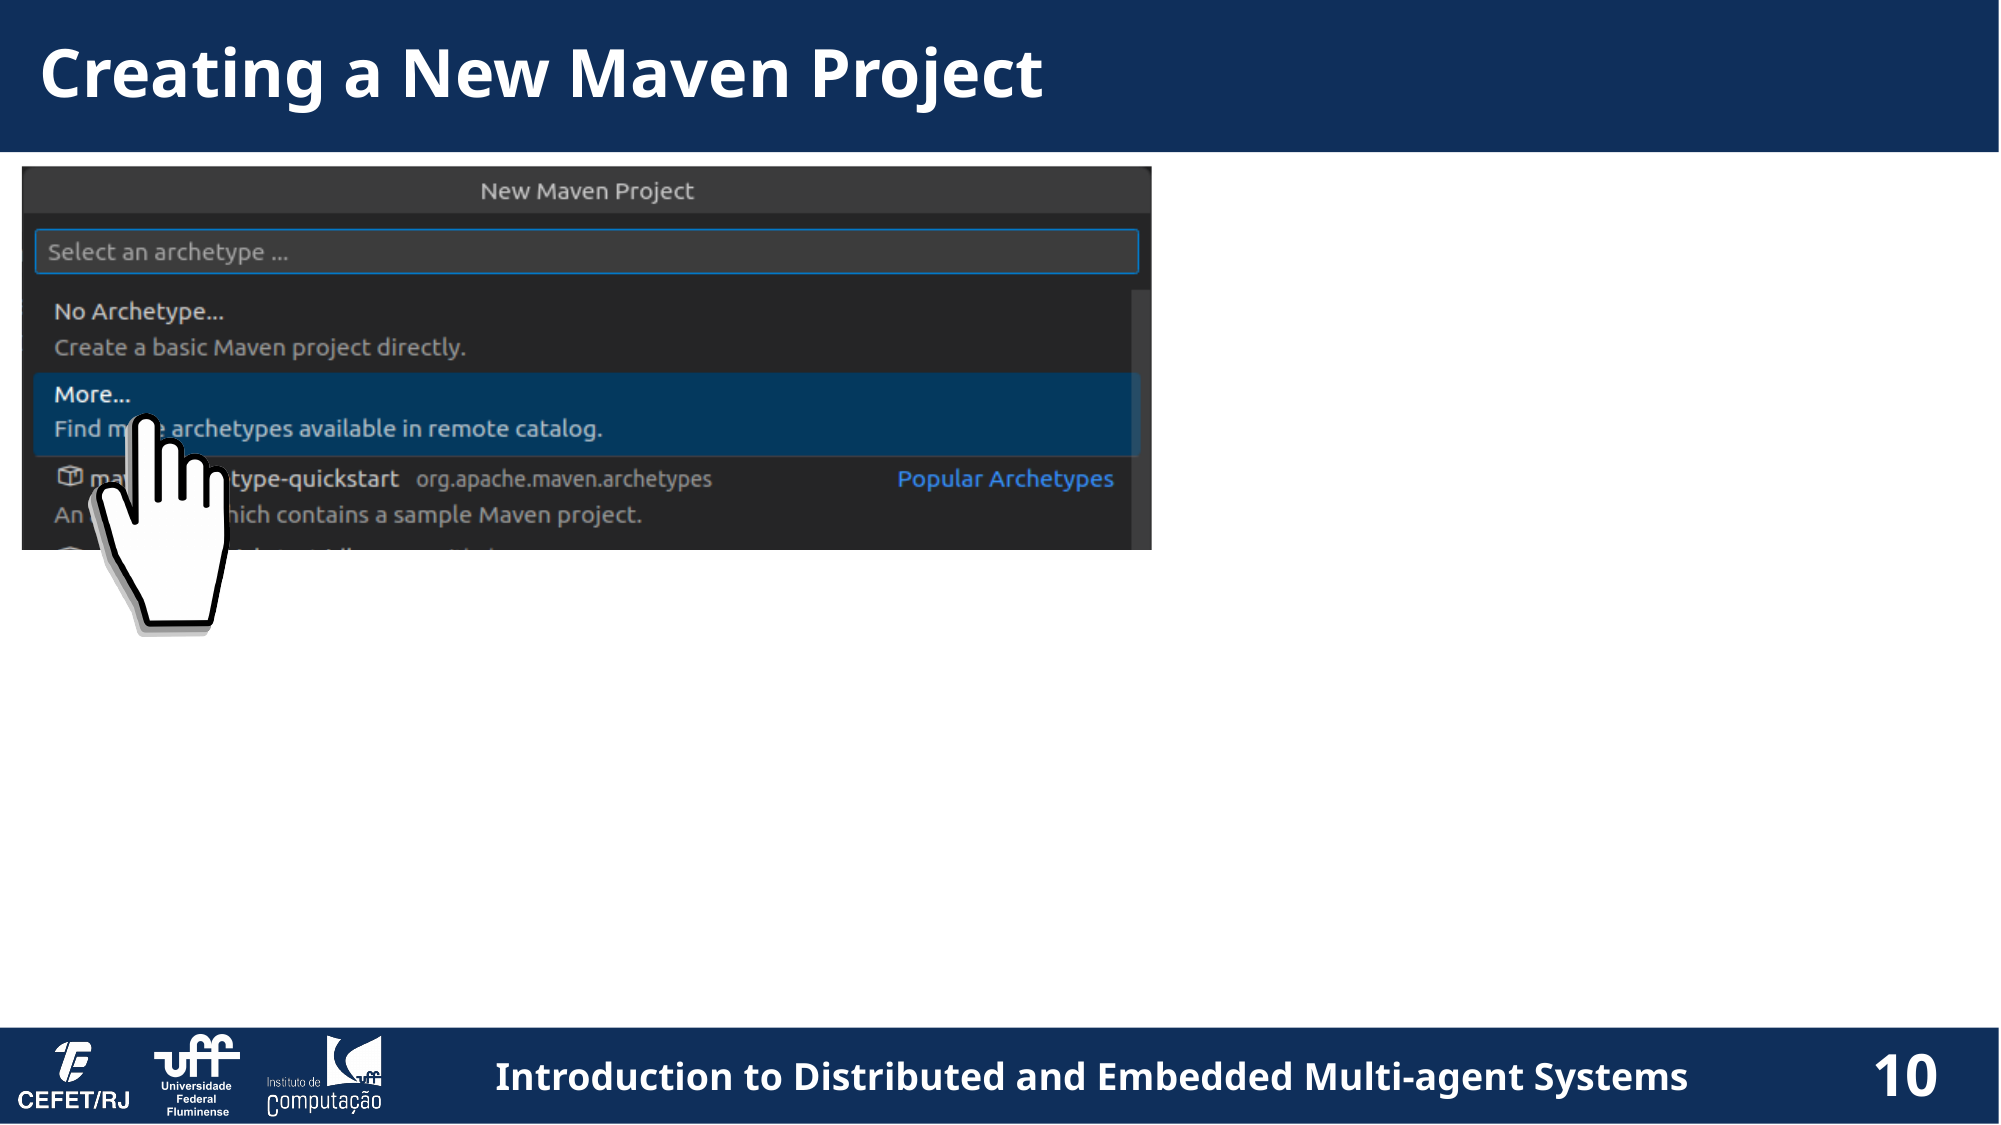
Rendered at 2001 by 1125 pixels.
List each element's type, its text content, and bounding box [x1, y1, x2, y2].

picture [18, 1021, 129, 1125]
text_box Creating a New Maven Project [25, 23, 1999, 119]
picture [21, 165, 1152, 637]
picture [153, 1033, 241, 1121]
picture [265, 1033, 383, 1117]
